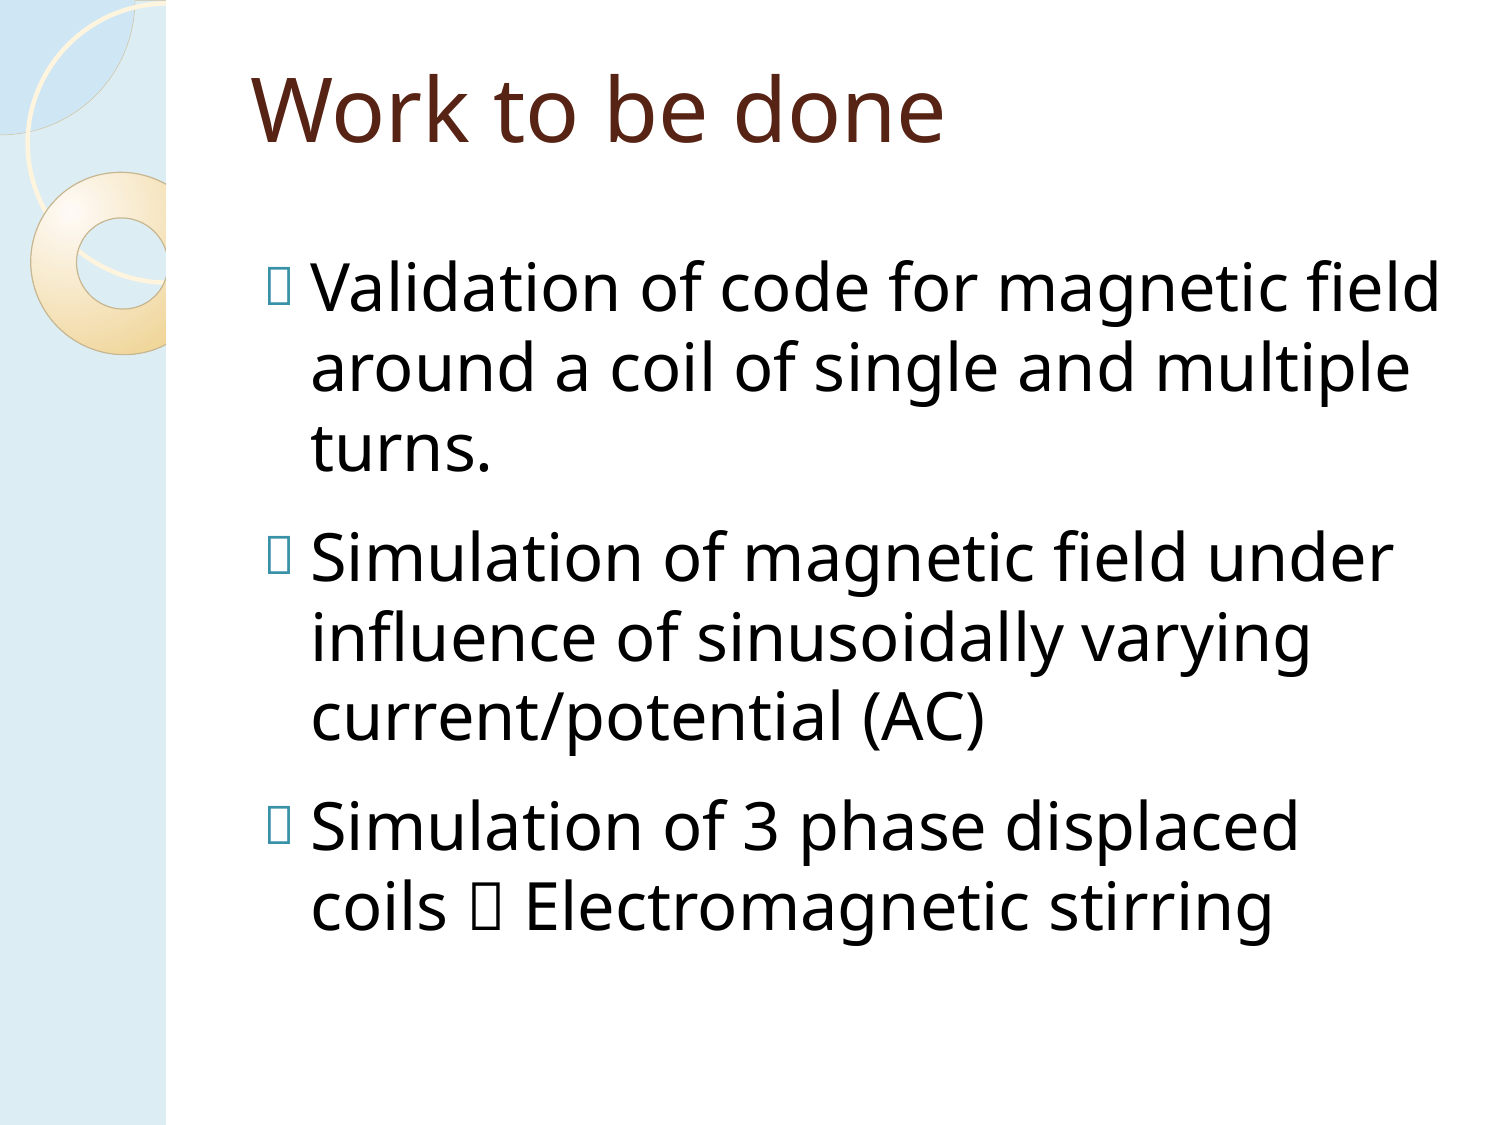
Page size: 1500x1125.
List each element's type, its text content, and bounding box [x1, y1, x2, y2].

list Validation of code for magnetic field around a coil of single and multiple turns. Simulation of magnetic field under influence of sinusoidally varying current/potential (AC) Simulation of 3 phase displaced coils  Electromagnetic stirring [235, 237, 1466, 1025]
title Work to be done [235, 45, 1466, 233]
